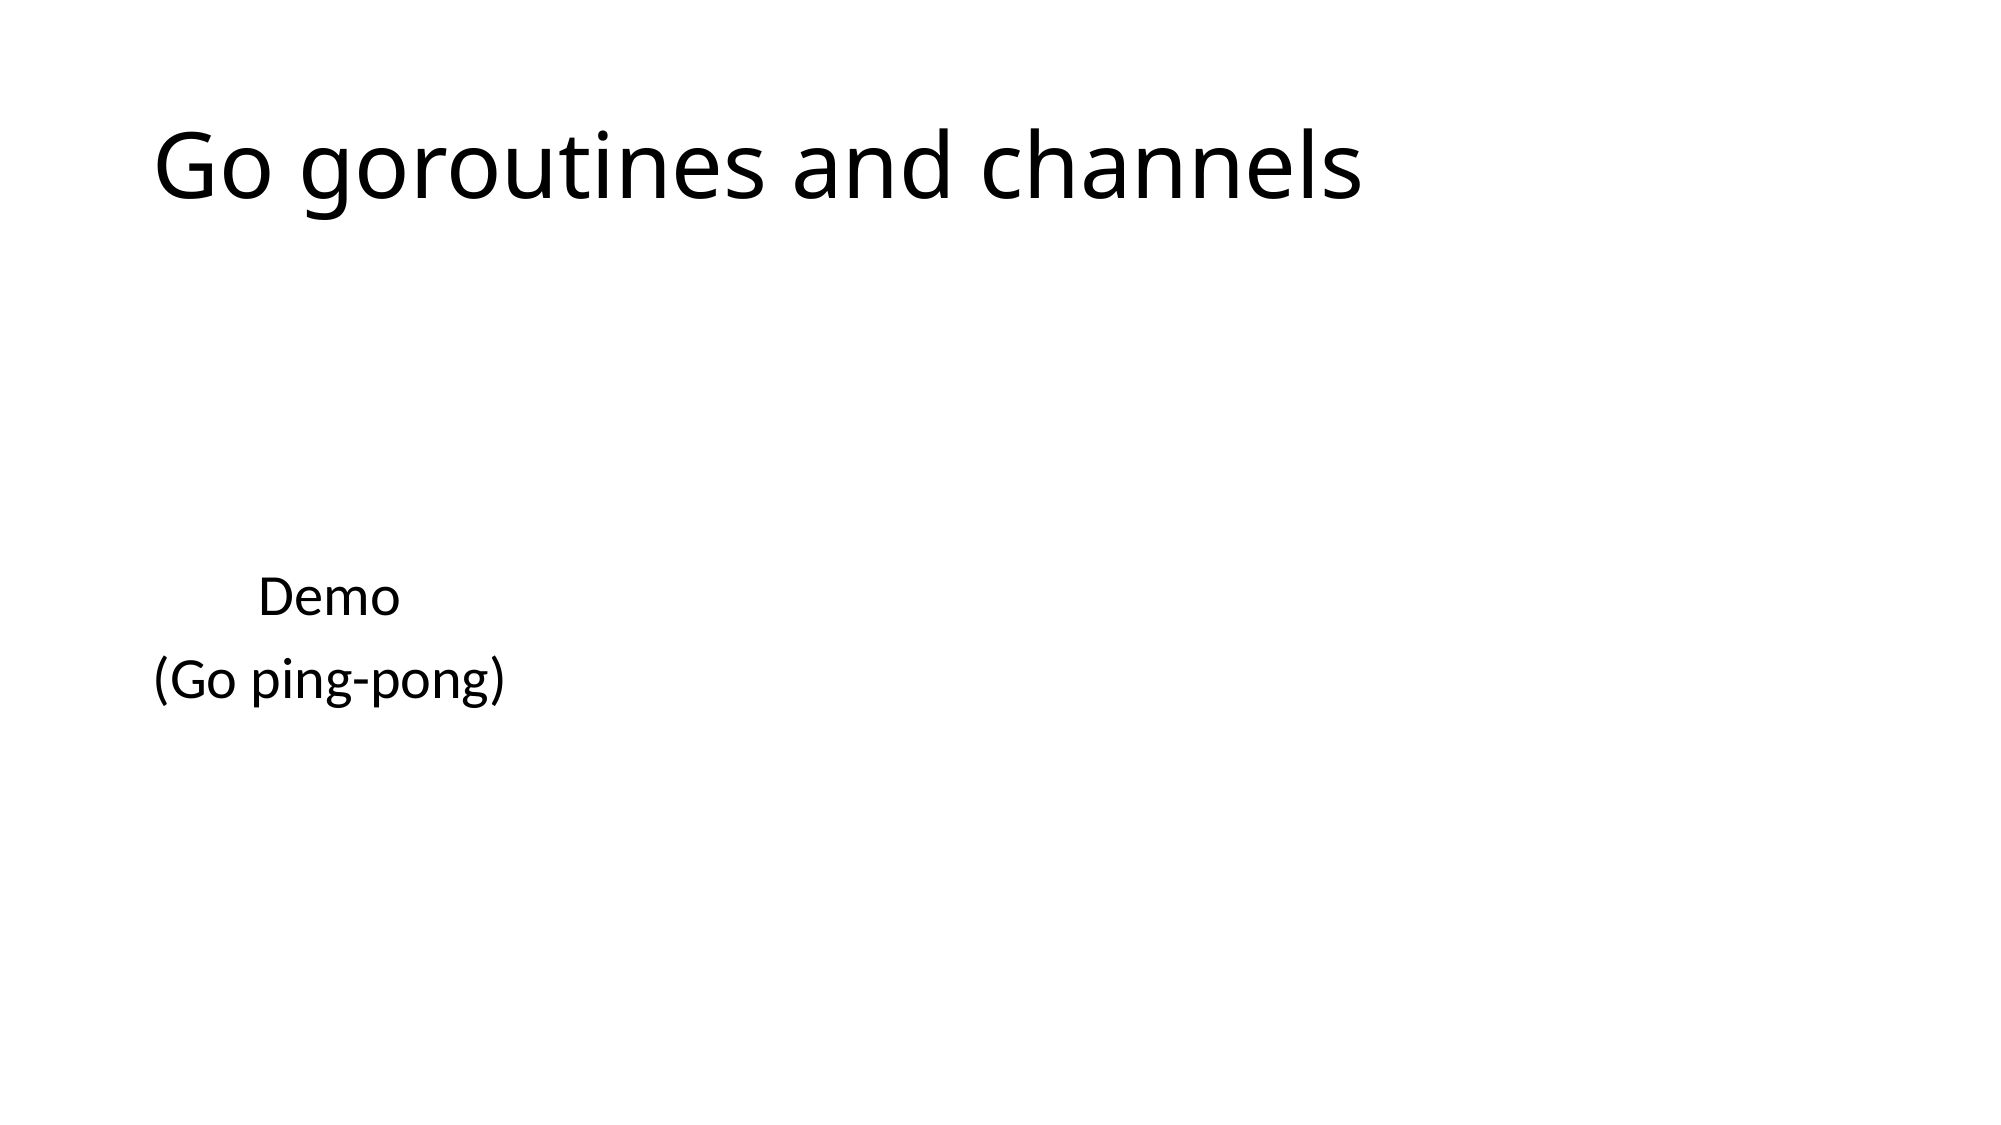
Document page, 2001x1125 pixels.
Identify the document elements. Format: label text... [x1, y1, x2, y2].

list Demo (Go ping-pong) [137, 299, 1863, 1014]
title Go goroutines and channels [137, 59, 1863, 278]
